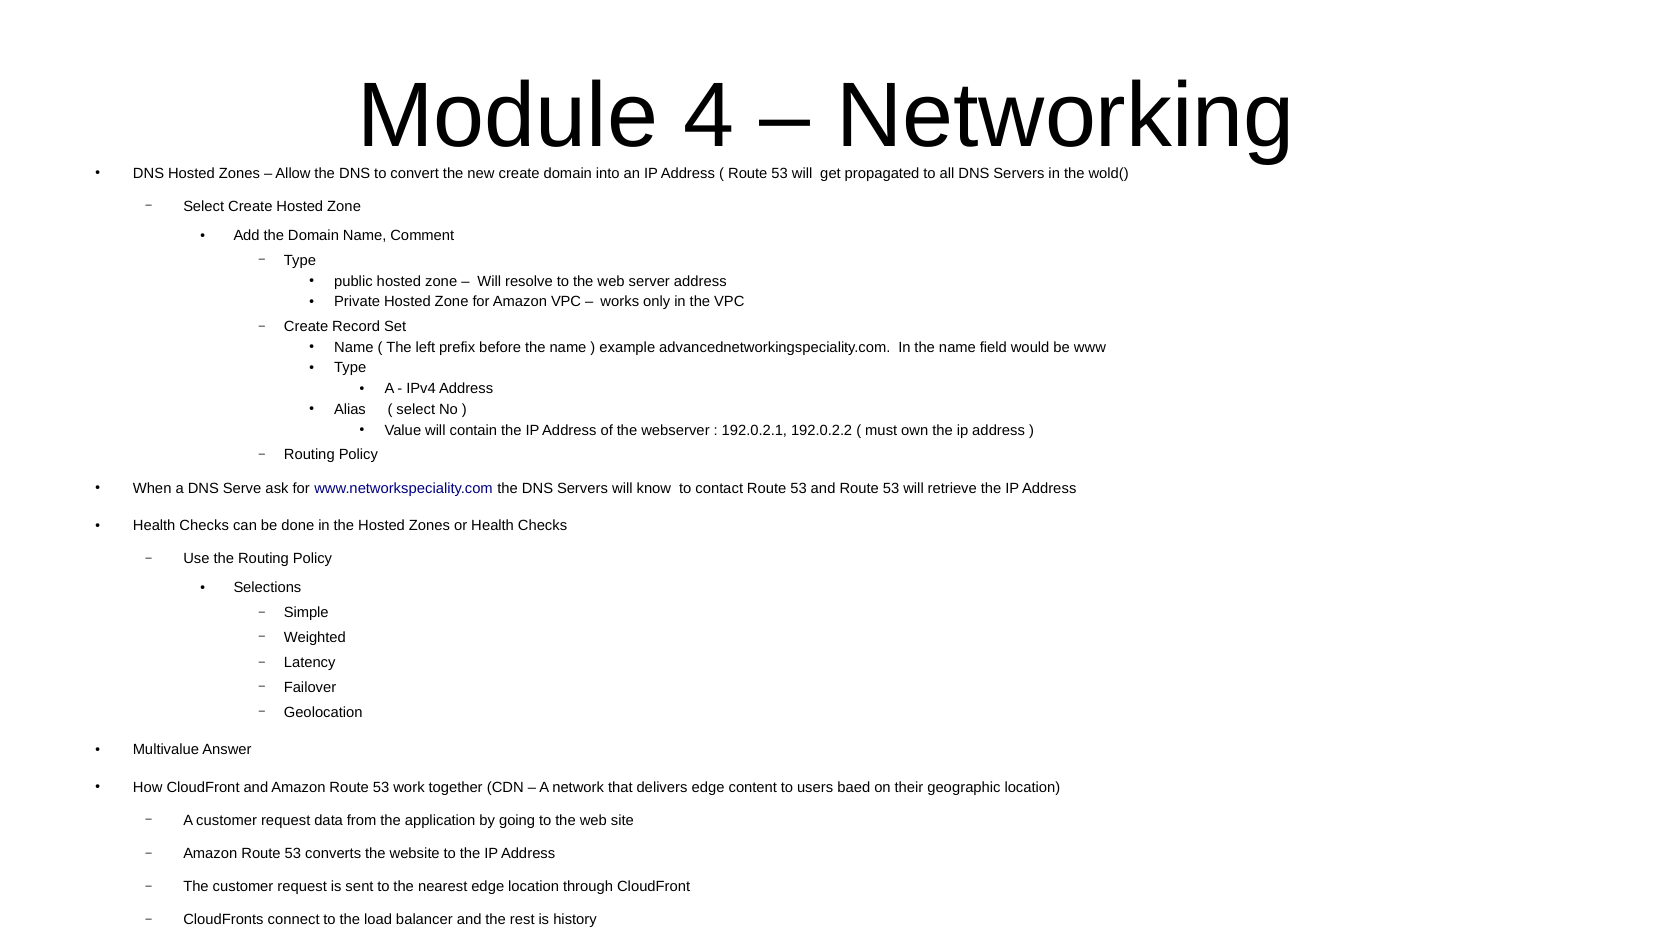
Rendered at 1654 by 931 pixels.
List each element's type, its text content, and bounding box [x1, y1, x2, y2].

list DNS Hosted Zones – Allow the DNS to convert the new create domain into an IP Address ( Route 53 will get propagated to all DNS Servers in the wold() Select Create Hosted Zone Add the Domain Name, Comment Type public hosted zone – Will resolve to the web server address Private Hosted Zone for Amazon VPC – works only in the VPC Create Record Set Name ( The left prefix before the name ) example advancednetworkingspeciality.com. In the name field would be www Type A - IPv4 Address Alias ( select No ) Value will contain the IP Address of the webserver : 192.0.2.1, 192.0.2.2 ( must own the ip address ) Routing Policy When a DNS Serve ask for www.networkspeciality.com the DNS Servers will know to contact Route 53 and Route 53 will retrieve the IP Address Health Checks can be done in the Hosted Zones or Health Checks Use the Routing Policy Selections Simple Weighted Latency Failover Geolocation Multivalue Answer How CloudFront and Amazon Route 53 work together (CDN – A network that delivers edge content to users baed on their geographic location) A customer request data from the application by going to the web site Amazon Route 53 converts the website to the IP Address The customer request is sent to the nearest edge location through CloudFront CloudFronts connect to the load balancer and the rest is history [82, 165, 1571, 931]
title Module 4 – Networking [82, 37, 1571, 165]
